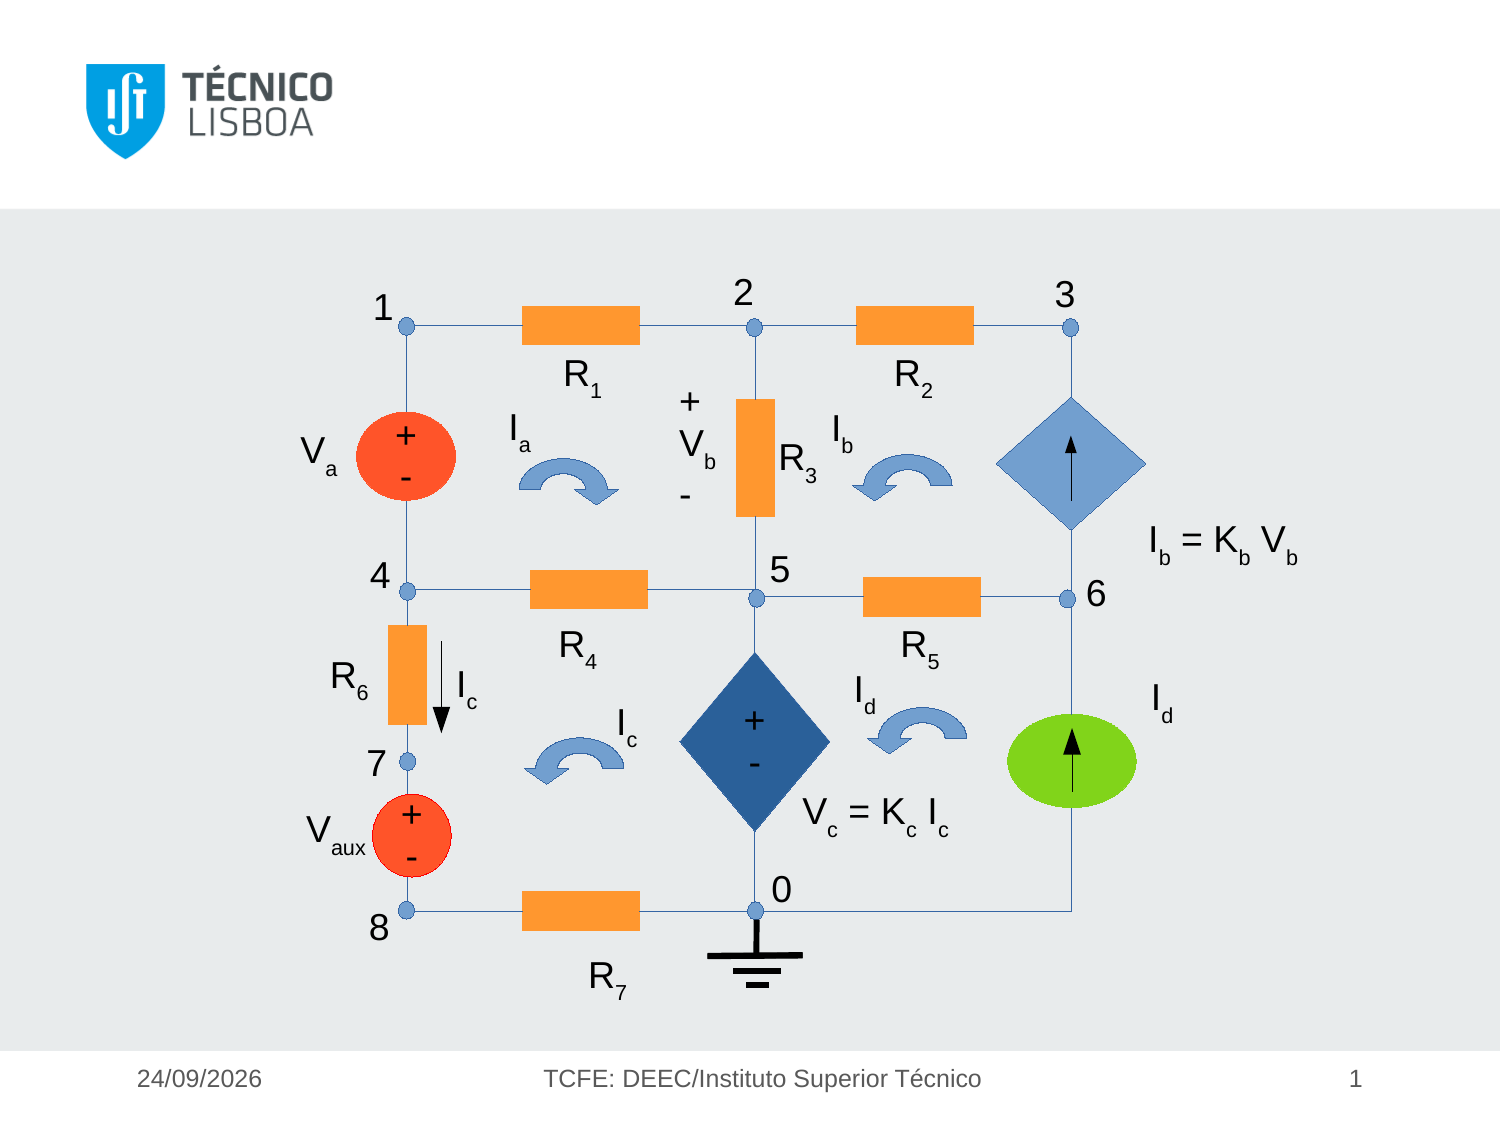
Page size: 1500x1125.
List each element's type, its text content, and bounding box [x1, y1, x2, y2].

text_box [852, 478, 897, 501]
text_box Ic [601, 693, 680, 772]
text_box [748, 589, 754, 607]
text_box R1 [548, 344, 630, 423]
text_box Va [285, 422, 365, 501]
text_box + - [381, 799, 452, 878]
text_box [747, 901, 756, 919]
text_box [388, 626, 427, 725]
text_box Id [838, 660, 918, 739]
text_box 1 [358, 279, 437, 357]
text_box Vc = Kc Ic [787, 783, 1008, 861]
text_box 7 [351, 734, 431, 813]
text_box Ia [493, 398, 573, 477]
text_box R7 [573, 946, 655, 1025]
text_box Vaux [291, 801, 381, 868]
text_box [996, 396, 1146, 530]
text_box R3 [763, 429, 845, 507]
text_box 5 [754, 541, 834, 619]
text_box [1059, 589, 1071, 608]
text_box [573, 459, 619, 505]
text_box [743, 399, 775, 517]
text_box [530, 570, 648, 609]
text_box [856, 306, 974, 345]
text_box Id [1136, 669, 1287, 748]
text_box [918, 707, 967, 739]
text_box R5 [885, 616, 967, 694]
text_box [519, 477, 550, 490]
text_box [524, 737, 601, 785]
text_box R4 [543, 616, 625, 694]
text_box [868, 739, 911, 754]
text_box R2 [879, 344, 961, 423]
text_box + - [680, 652, 830, 832]
text_box + - [365, 412, 456, 501]
text_box [522, 891, 640, 931]
text_box Ib = Kb Vb [1133, 511, 1346, 589]
text_box 2 [718, 263, 797, 342]
text_box [522, 306, 640, 345]
text_box 4 [355, 547, 434, 626]
text_box 3 [1039, 266, 1119, 344]
text_box Ic [441, 655, 502, 734]
text_box R6 [315, 647, 396, 725]
text_box [895, 454, 953, 486]
text_box 8 [354, 899, 433, 977]
text_box + Vb - [664, 373, 743, 550]
text_box 6 [1071, 565, 1150, 643]
text_box Ib [816, 399, 895, 478]
text_box 0 [756, 860, 836, 942]
picture [0, 0, 1500, 1125]
text_box [863, 577, 981, 617]
text_box [1007, 714, 1137, 808]
